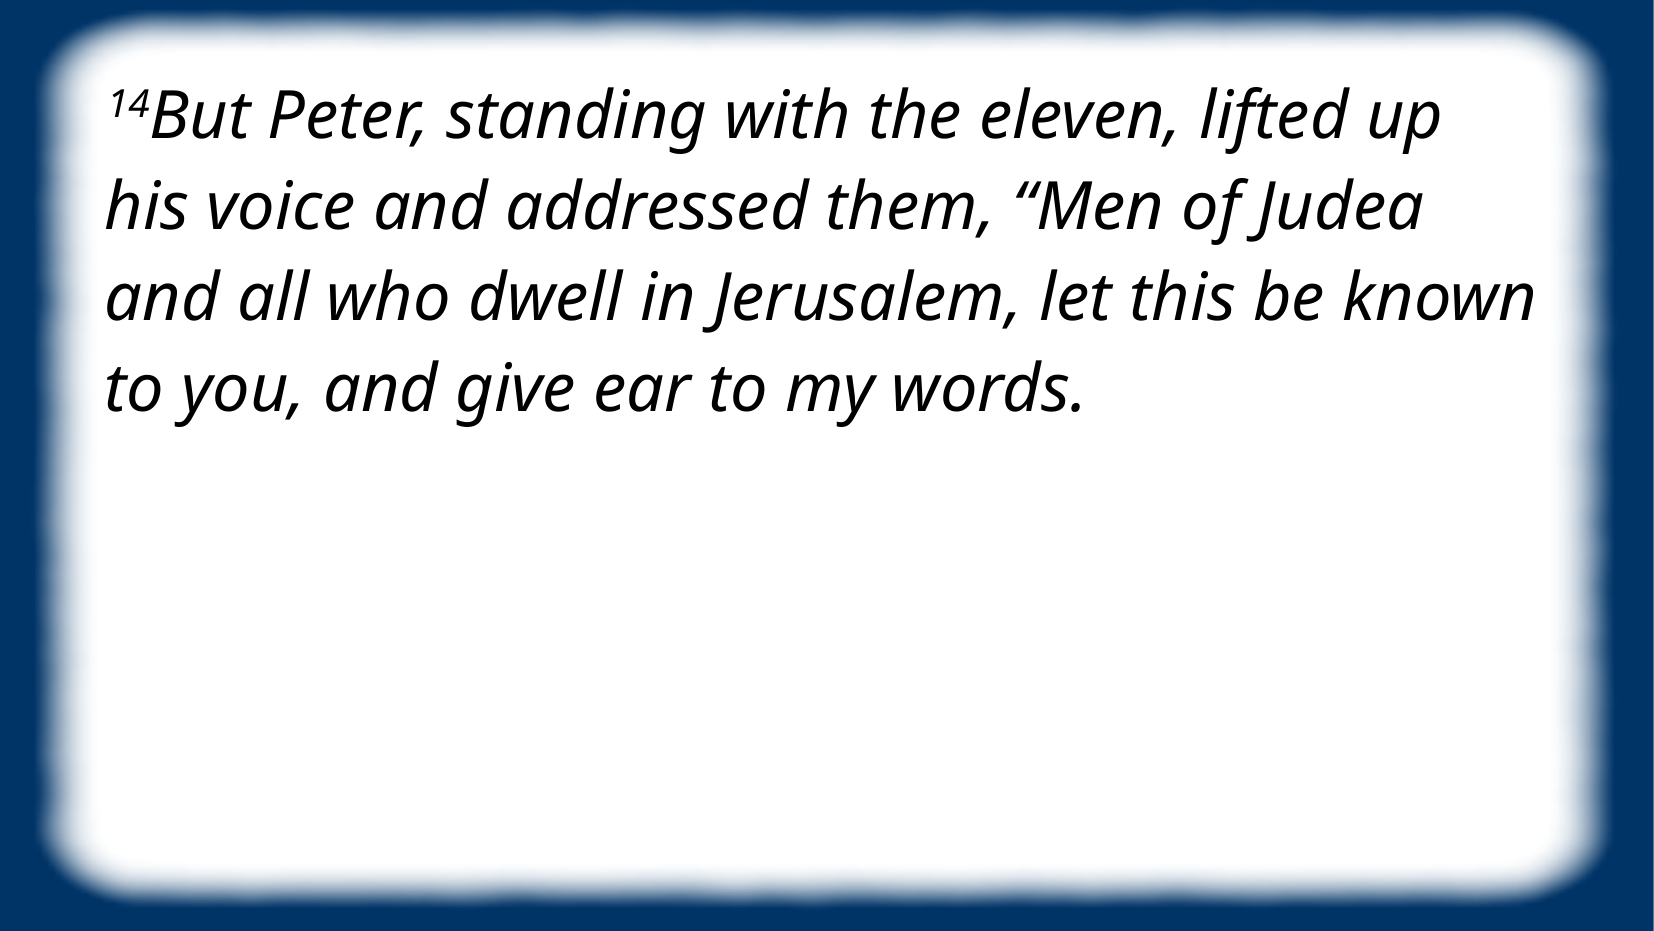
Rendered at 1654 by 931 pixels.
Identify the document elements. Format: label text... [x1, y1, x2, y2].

picture [0, 0, 1654, 931]
text_box 14But Peter, standing with the eleven, lifted up his voice and addressed them, “Men of Judea and all who dwell in Jerusalem, let this be known to you, and give ear to my words. [90, 60, 1561, 466]
